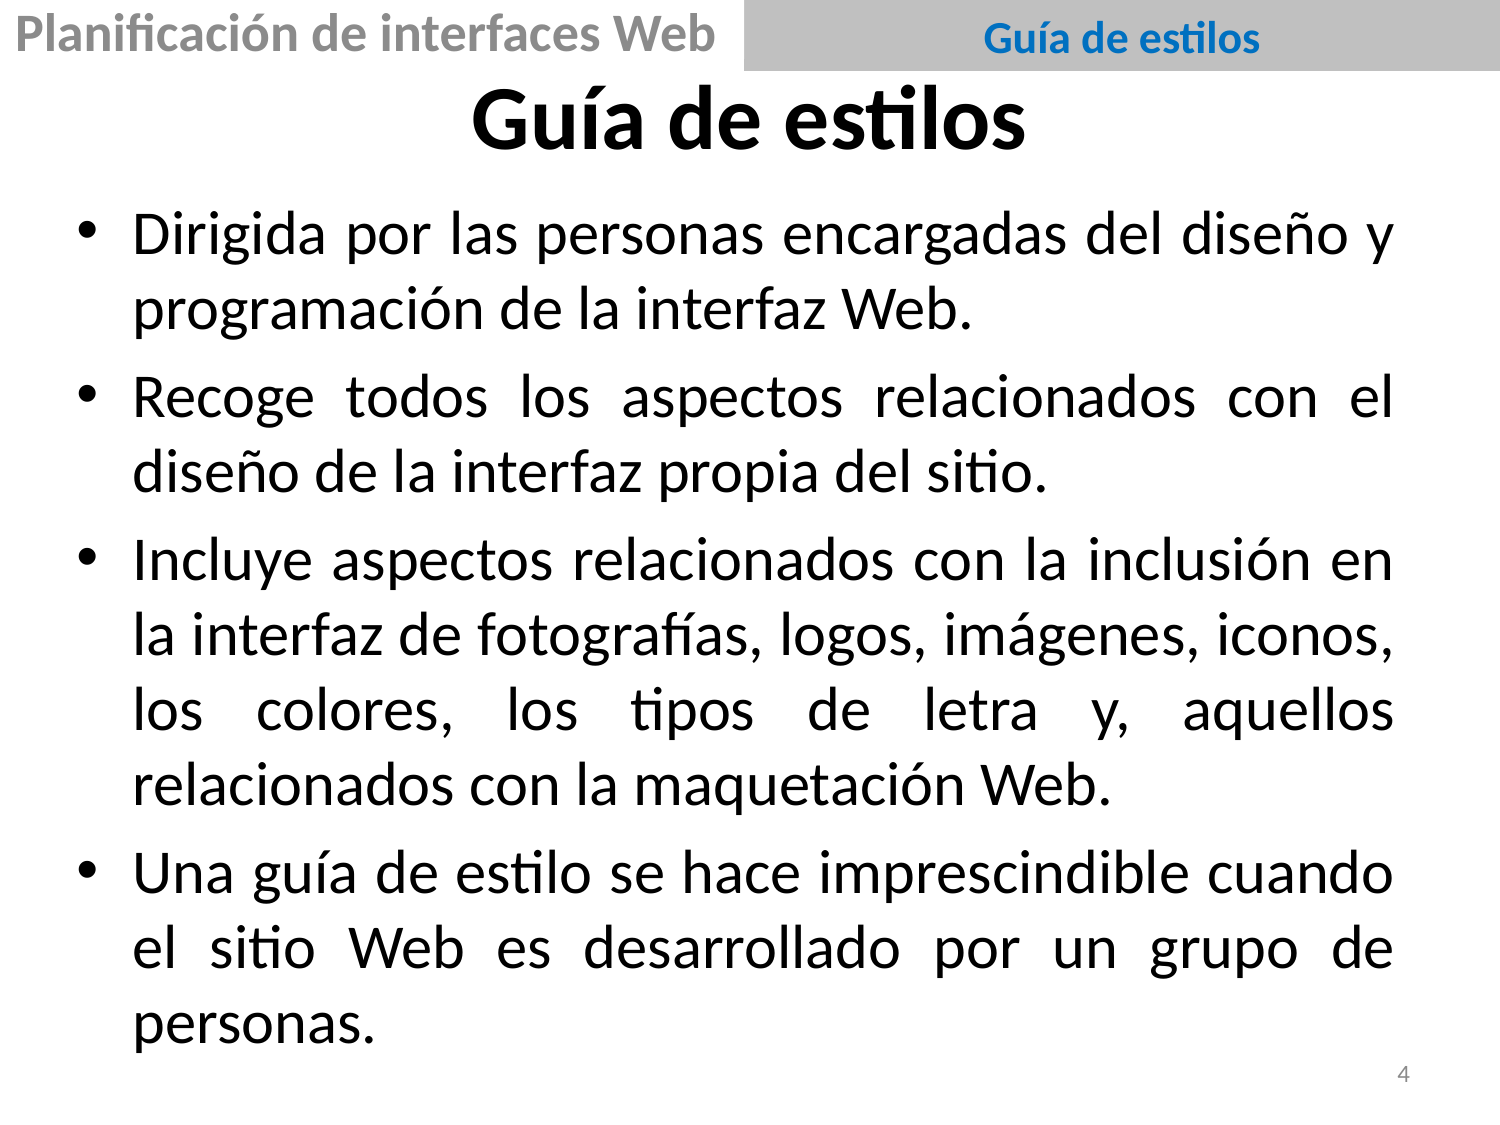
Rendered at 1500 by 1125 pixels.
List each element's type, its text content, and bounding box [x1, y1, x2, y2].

slide_number <número> [1074, 1042, 1425, 1103]
title Planificación de interfaces Web [0, 0, 745, 60]
title Guía de estilos [744, 0, 1500, 71]
list Dirigida por las personas encargadas del diseño y programación de la interfaz Web. Recoge todos los aspectos relacionados con el diseño de la interfaz propia del sitio. Incluye aspectos relacionados con la inclusión en la interfaz de fotografías, logos, imágenes, iconos, los colores, los tipos de letra y, aquellos relacionados con la maquetación Web. Una guía de estilo se hace imprescindible cuando el sitio Web es desarrollado por un grupo de personas. [61, 184, 1412, 1124]
title Guía de estilos [75, 60, 1425, 207]
